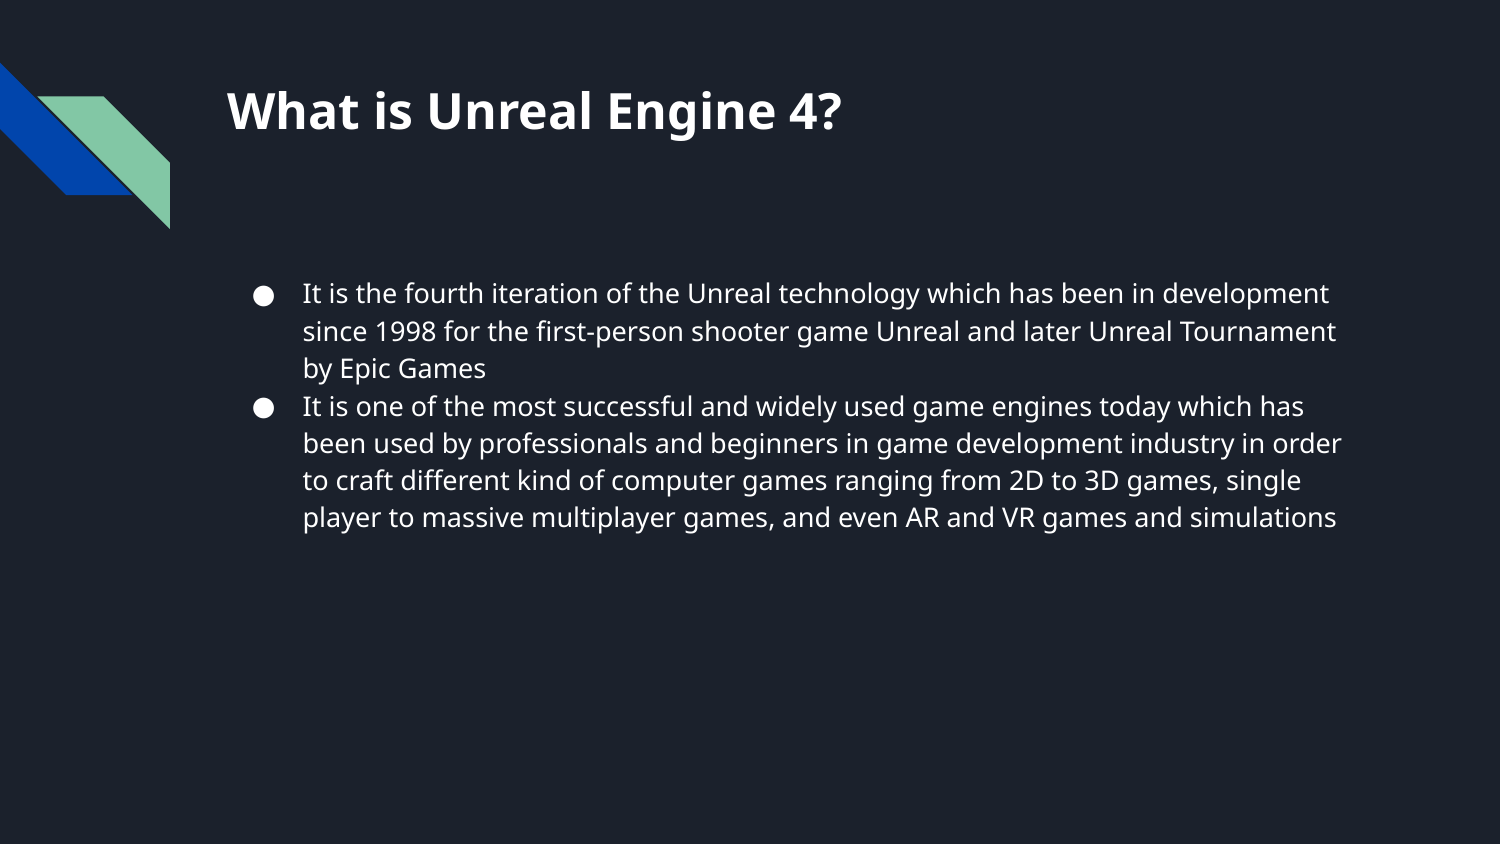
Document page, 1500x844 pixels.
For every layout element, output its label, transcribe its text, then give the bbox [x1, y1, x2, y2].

text_box What is Unreal Engine 4? [212, 64, 1368, 215]
text_box It is the fourth iteration of the Unreal technology which has been in development since 1998 for the first-person shooter game Unreal and later Unreal Tournament by Epic Games It is one of the most successful and widely used game engines today which has been used by professionals and beginners in game development industry in order to craft different kind of computer games ranging from 2D to 3D games, single player to massive multiplayer games, and even AR and VR games and simulations [212, 257, 1368, 735]
